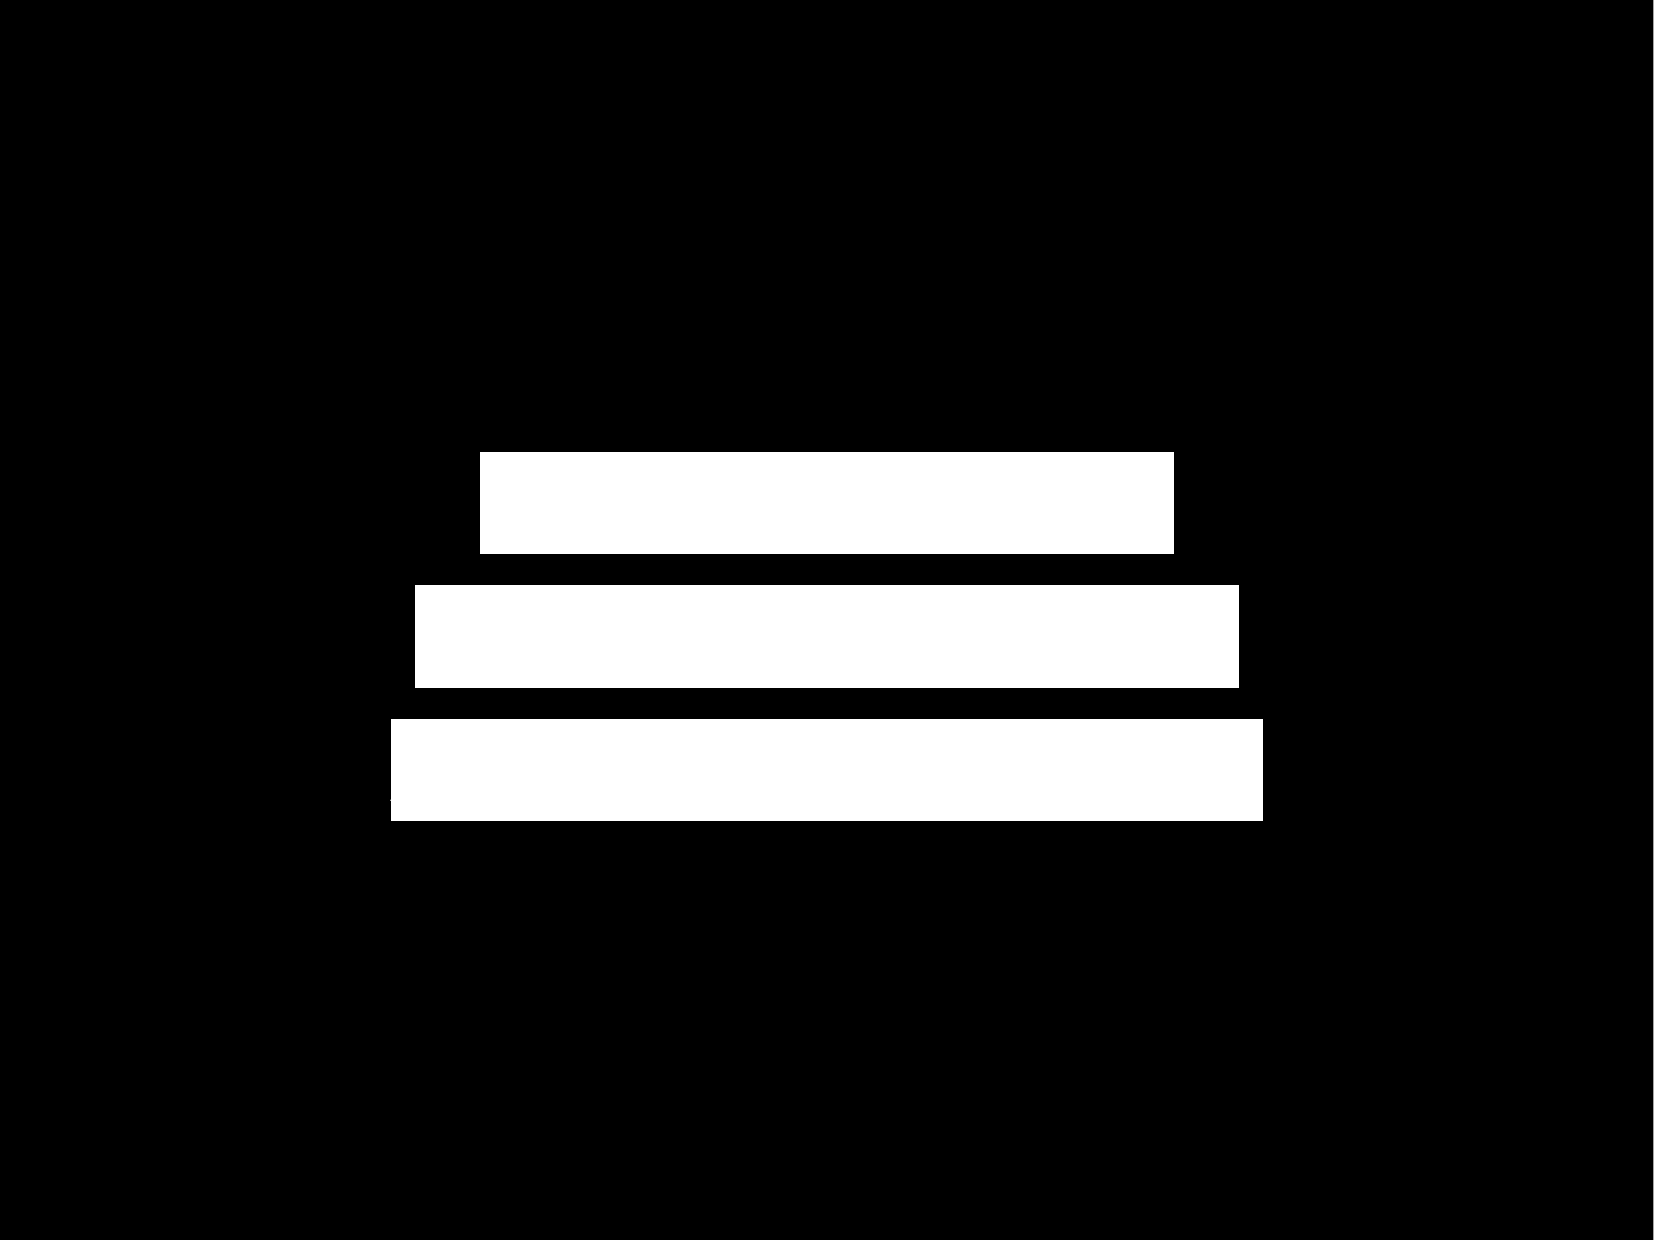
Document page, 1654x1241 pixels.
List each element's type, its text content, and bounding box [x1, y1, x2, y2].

subtitle Eu quero ser fiel, Em tudo Te agradar, Andar em Tuas mãos [82, 49, 1571, 1193]
